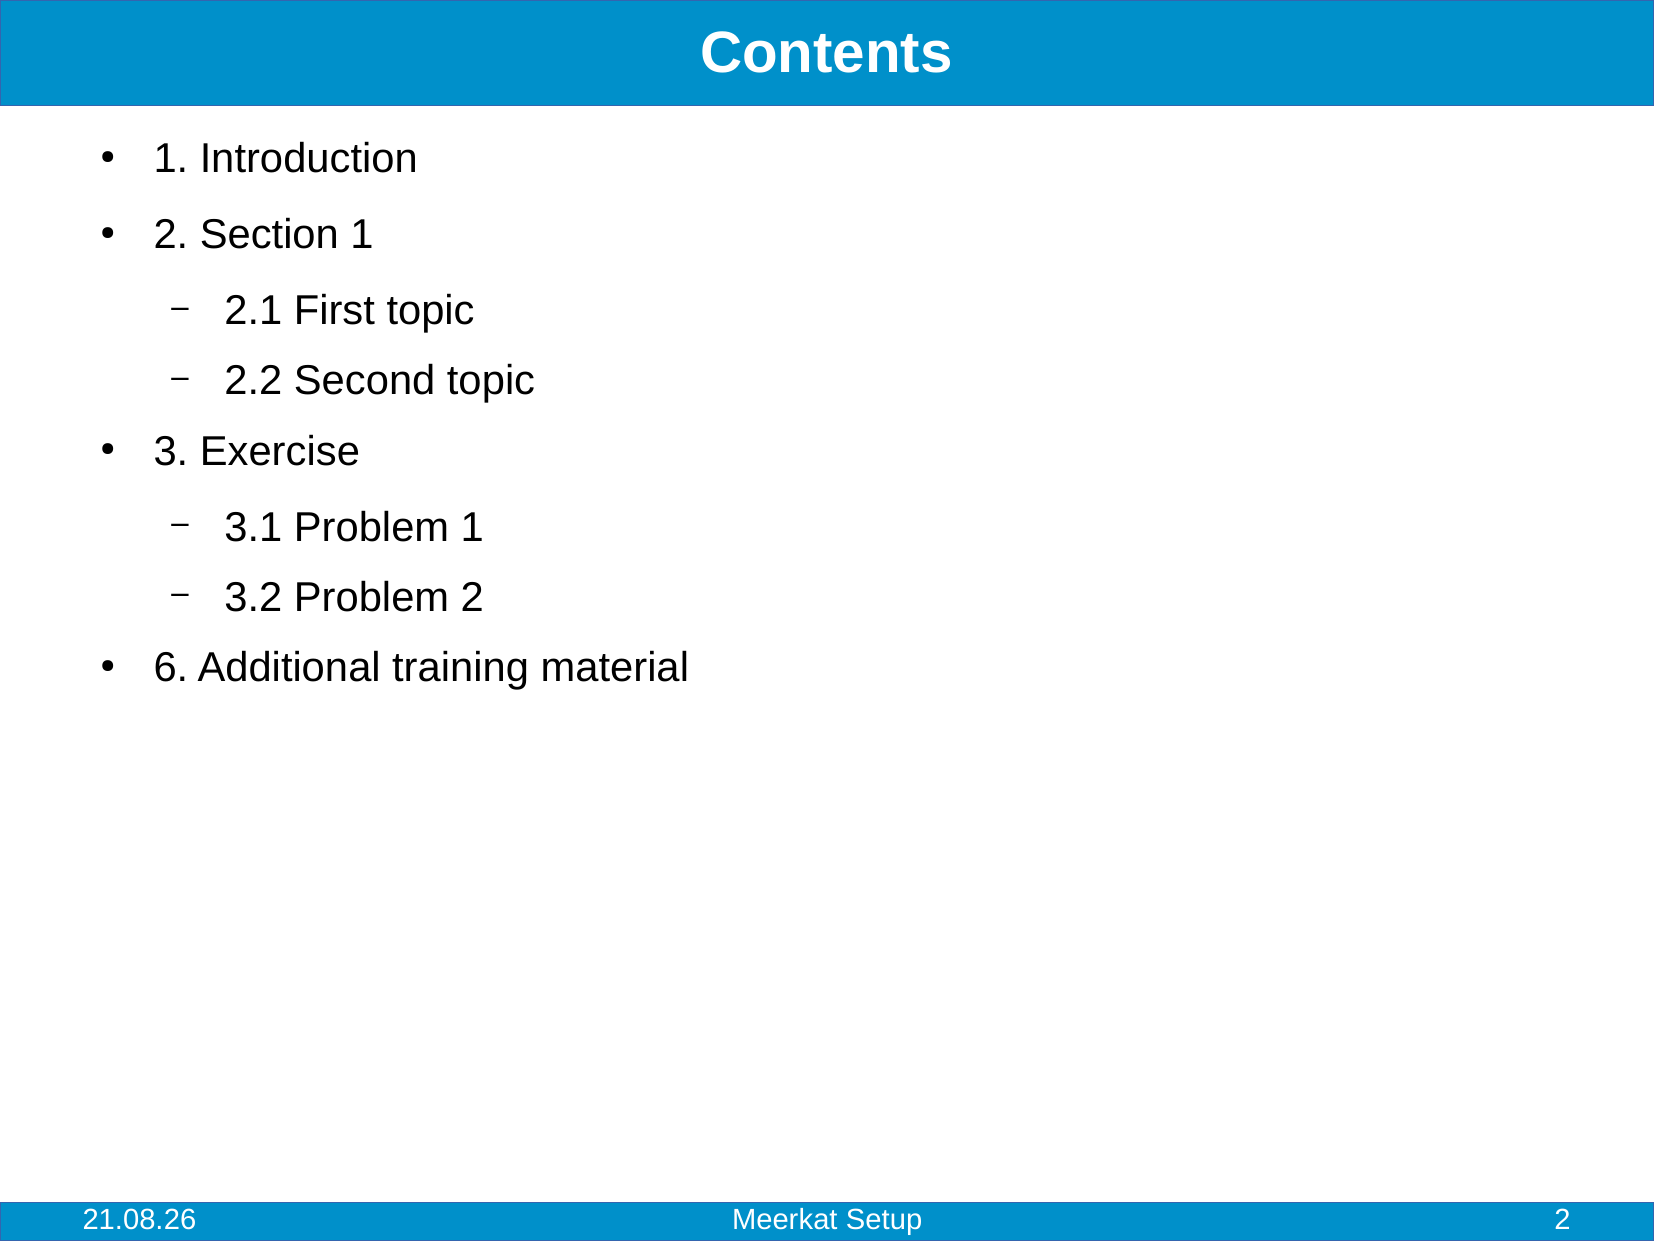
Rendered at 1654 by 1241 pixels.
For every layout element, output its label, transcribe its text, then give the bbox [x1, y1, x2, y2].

list 1. Introduction 2. Section 1 2.1 First topic 2.2 Second topic 3. Exercise 3.1 Problem 1 3.2 Problem 2 6. Additional training material [82, 135, 1571, 1171]
title Contents [0, 0, 1654, 106]
